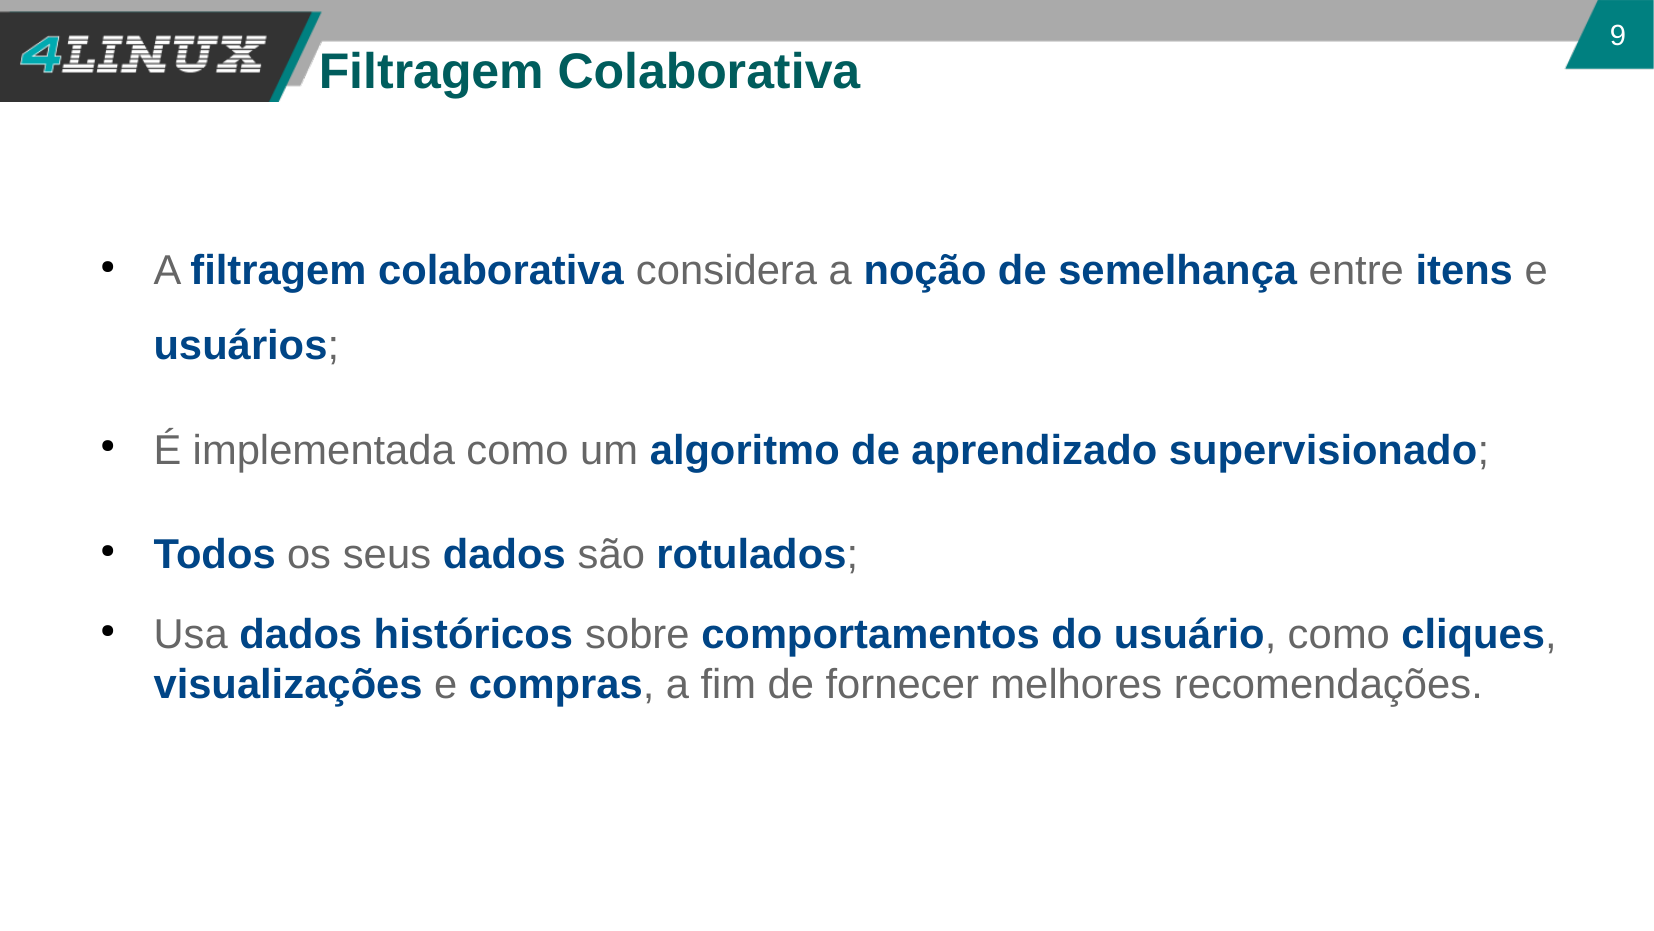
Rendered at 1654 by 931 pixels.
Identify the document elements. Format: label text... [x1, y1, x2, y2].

picture [0, 0, 1654, 102]
title Filtragem Colaborativa [318, 41, 1607, 105]
list A filtragem colaborativa considera a noção de semelhança entre itens e usuários; É implementada como um algoritmo de aprendizado supervisionado; Todos os seus dados são rotulados; Usa dados históricos sobre comportamentos do usuário, como cliques, visualizações e compras, a fim de fornecer melhores recomendações. [82, 217, 1571, 757]
